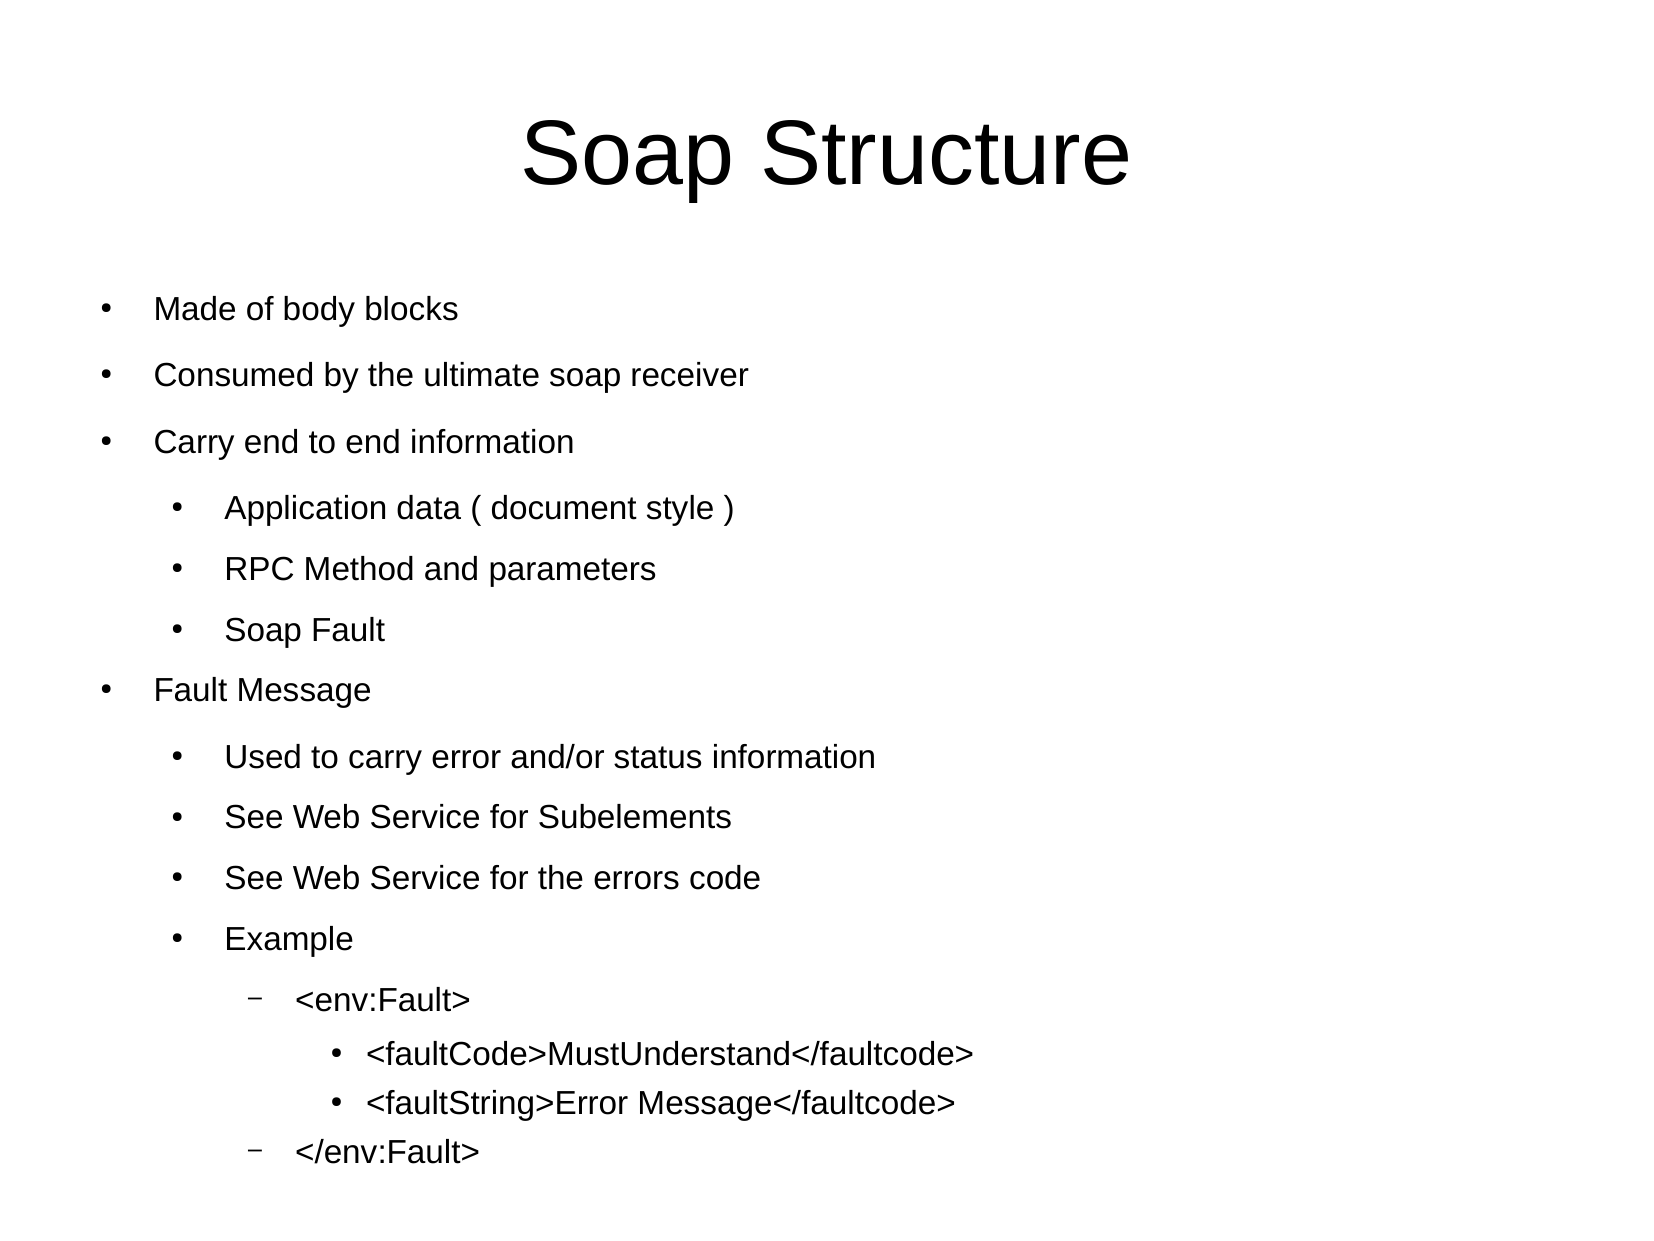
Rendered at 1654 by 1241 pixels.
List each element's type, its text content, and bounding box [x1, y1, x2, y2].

list Made of body blocks Consumed by the ultimate soap receiver Carry end to end information Application data ( document style ) RPC Method and parameters Soap Fault Fault Message Used to carry error and/or status information See Web Service for Subelements See Web Service for the errors code Example <env:Fault> <faultCode>MustUnderstand</faultcode> <faultString>Error Message</faultcode> </env:Fault> [82, 290, 1571, 1175]
title Soap Structure [82, 49, 1571, 257]
